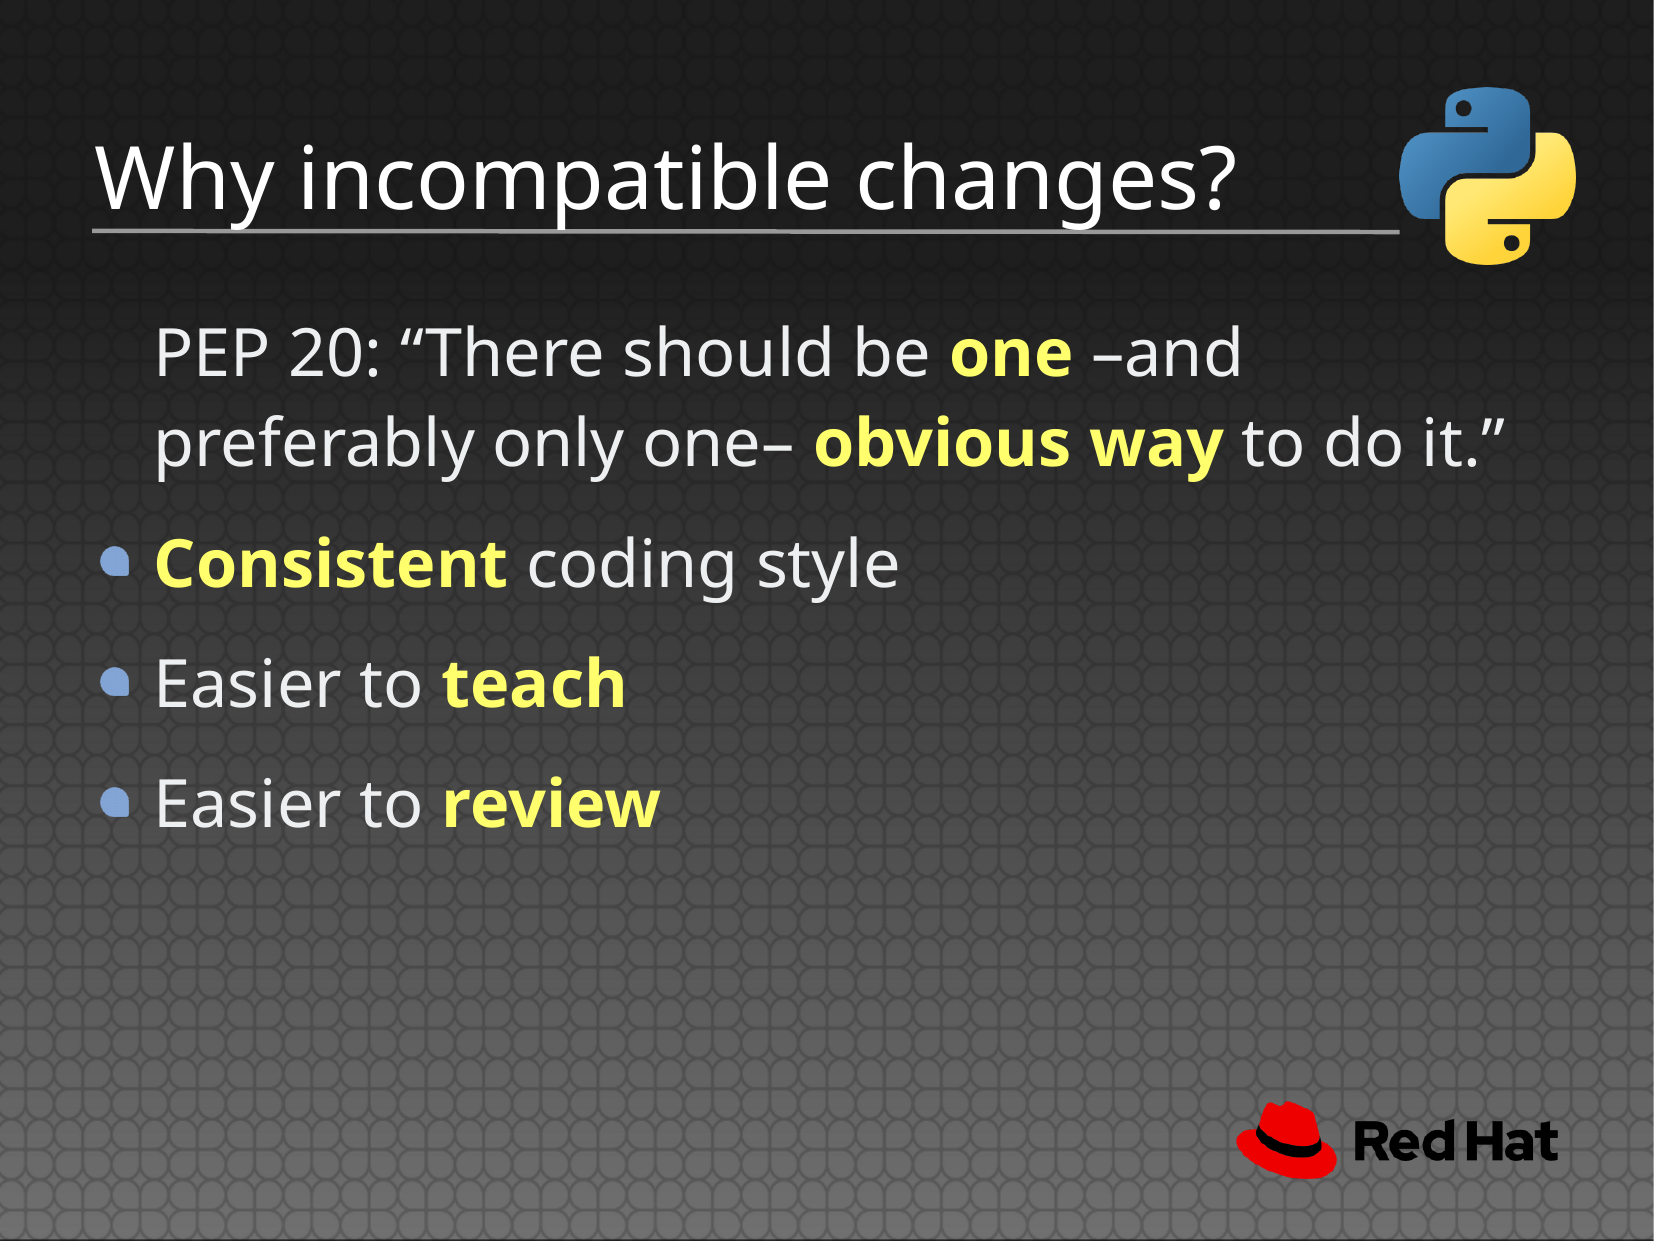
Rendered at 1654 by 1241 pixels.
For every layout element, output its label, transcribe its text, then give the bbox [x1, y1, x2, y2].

title Why incompatible changes? [94, 100, 1426, 251]
picture [0, 0, 1654, 1241]
list PEP 20: “There should be one –and preferably only one– obvious way to do it.” Consistent coding style Easier to teach Easier to review [82, 304, 1571, 1045]
